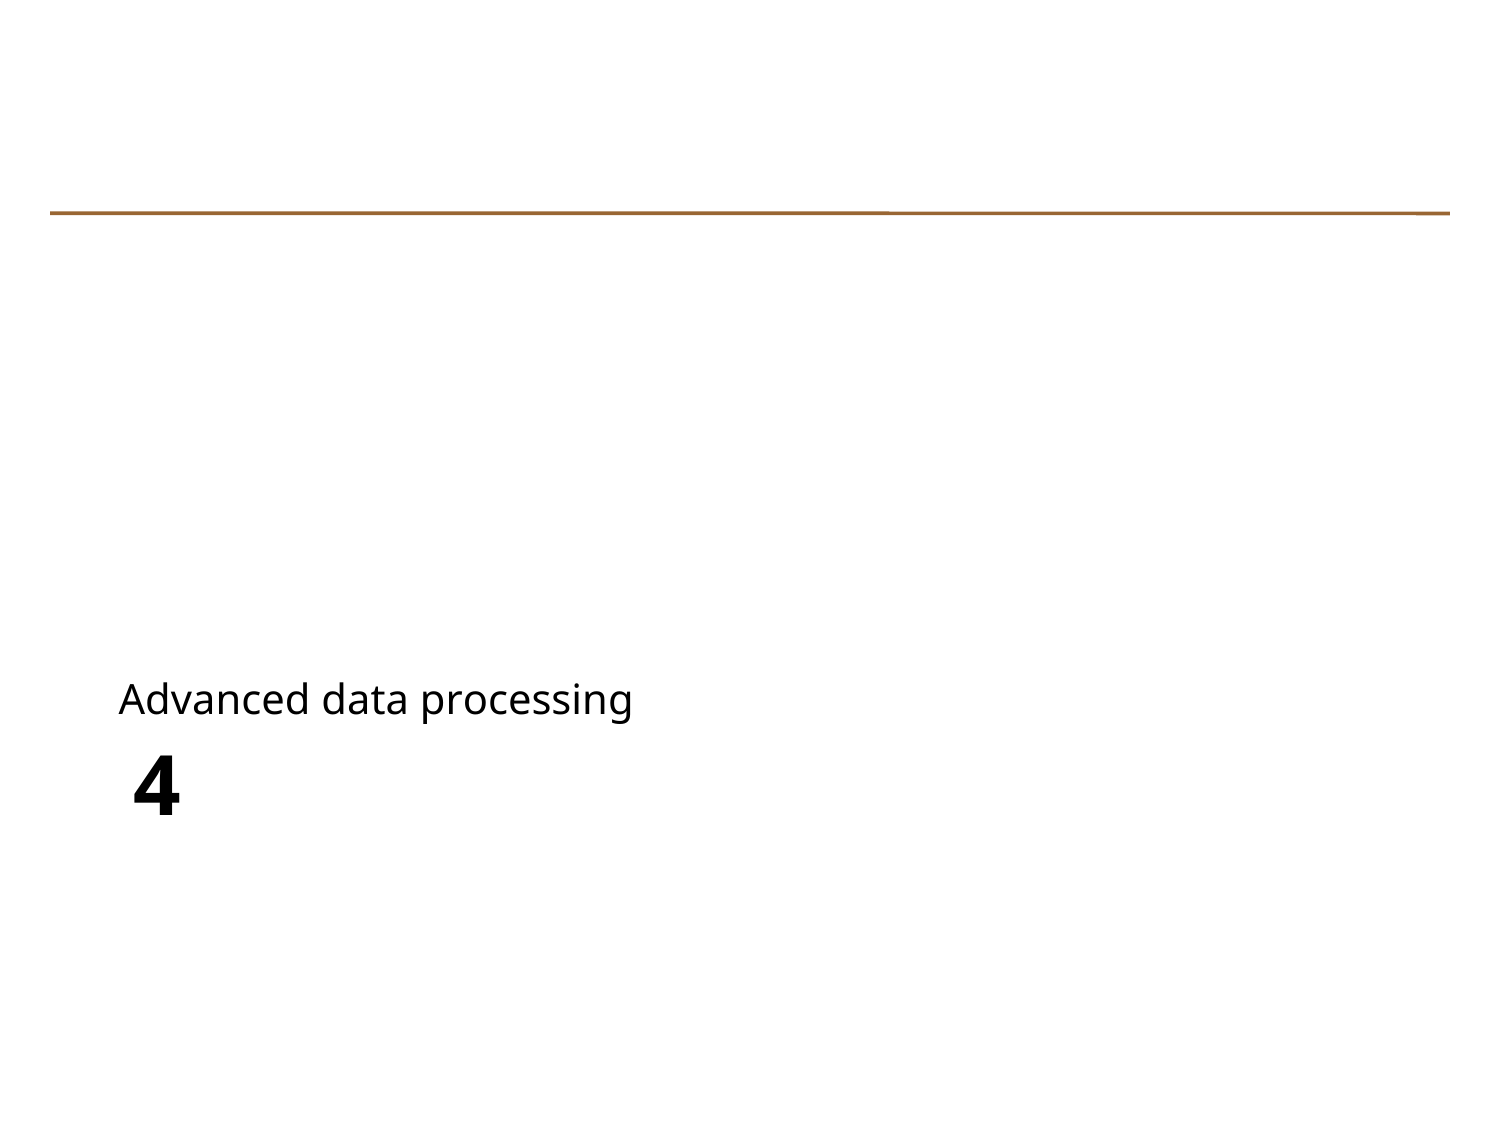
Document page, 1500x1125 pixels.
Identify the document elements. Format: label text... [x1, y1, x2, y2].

text_box 4 [118, 723, 1394, 947]
text_box Advanced data processing [118, 476, 1394, 723]
